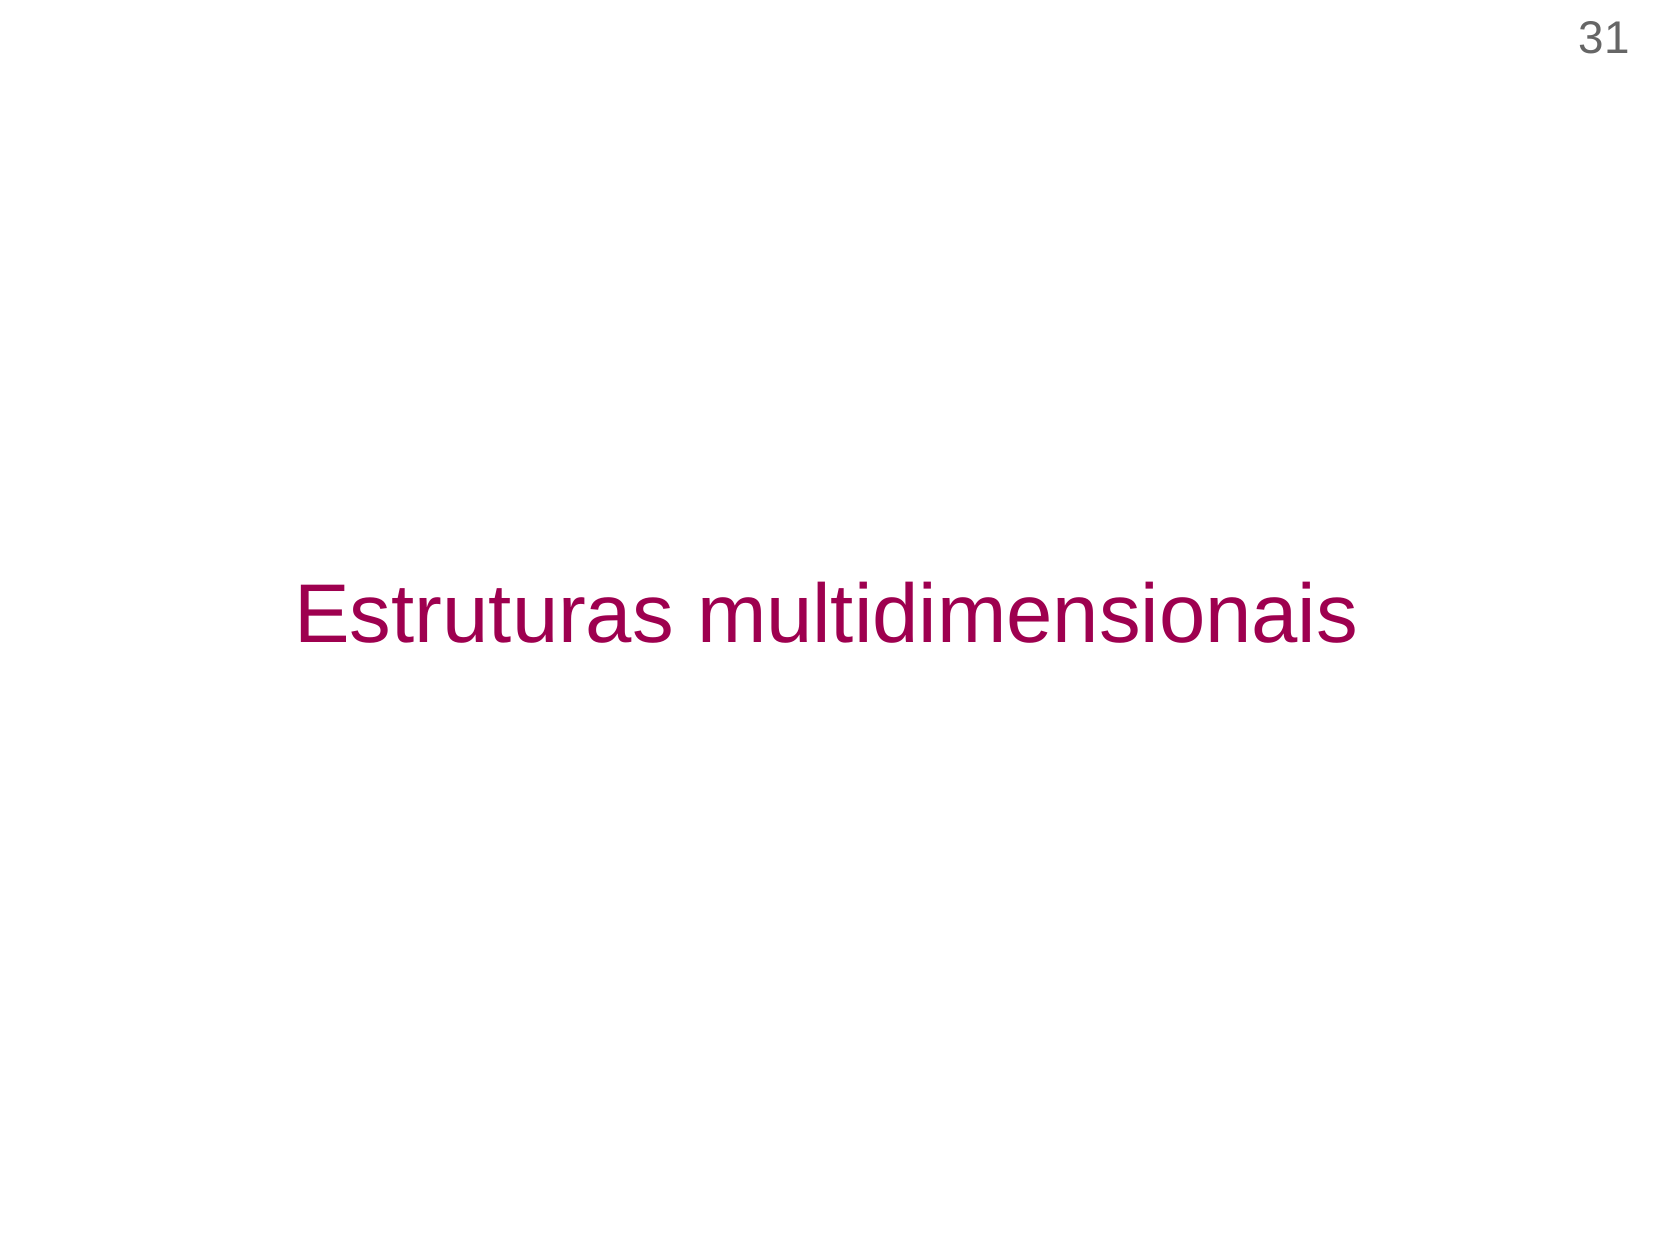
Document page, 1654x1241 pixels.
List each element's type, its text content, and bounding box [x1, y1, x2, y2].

title Estruturas multidimensionais [59, 35, 1595, 1199]
